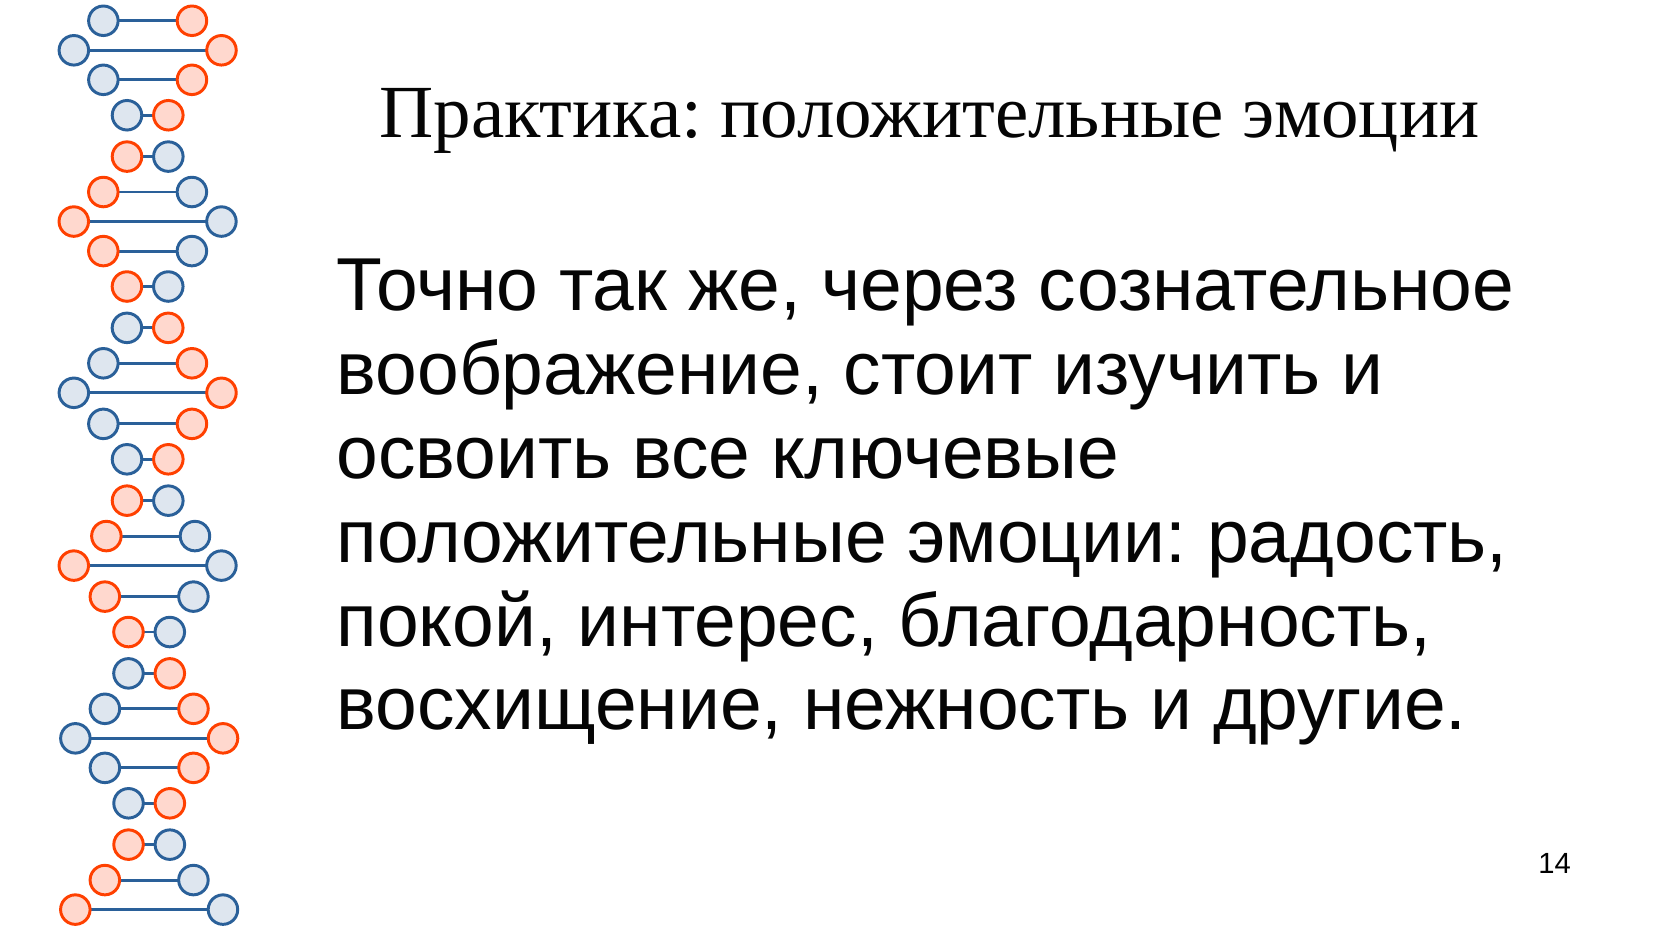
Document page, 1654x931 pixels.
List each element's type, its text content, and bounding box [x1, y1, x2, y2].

title Практика: положительные эмоции [265, 35, 1595, 189]
list Точно так же, через сознательное воображение, стоит изучить и освоить все ключевые положительные эмоции: радость, покой, интерес, благодарность, восхищение, нежность и другие. [265, 224, 1595, 764]
